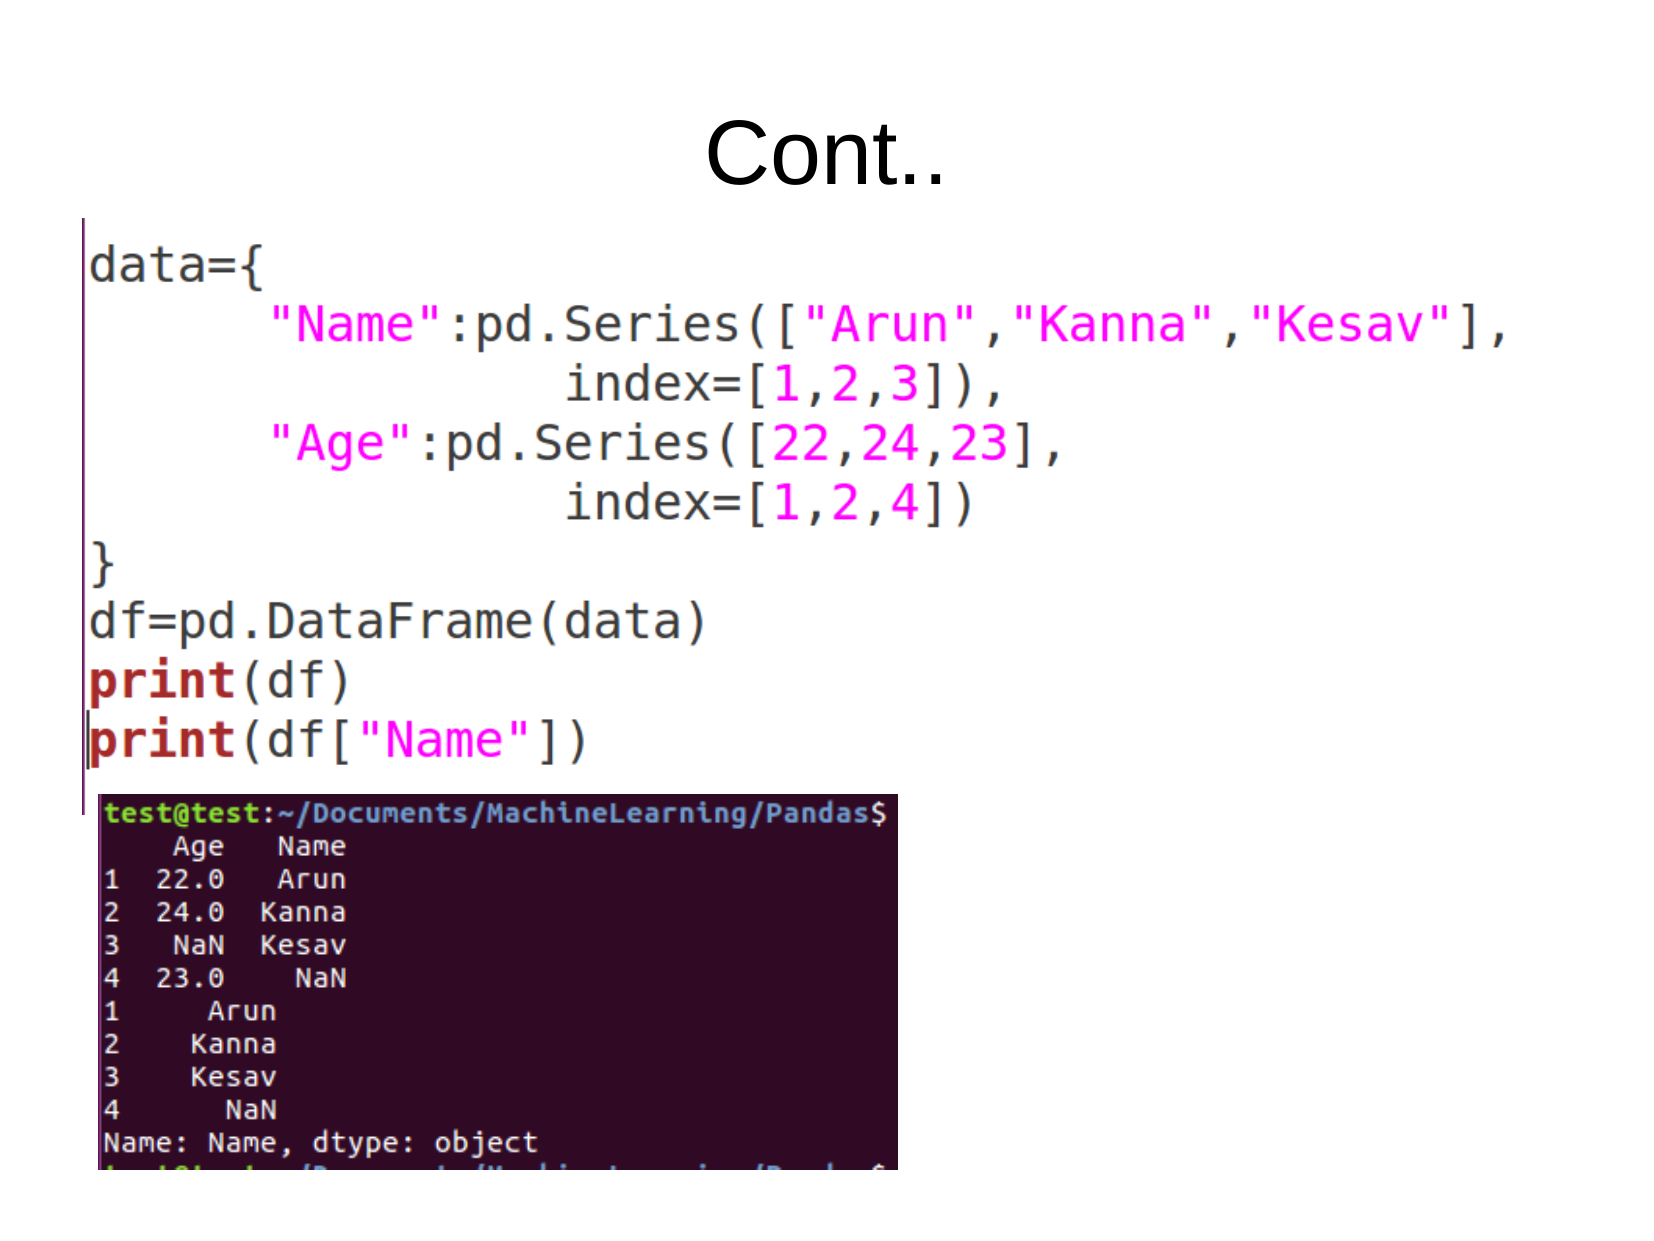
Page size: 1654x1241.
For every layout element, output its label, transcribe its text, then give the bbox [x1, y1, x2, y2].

title Cont.. [82, 49, 1571, 257]
picture [82, 218, 1564, 1170]
